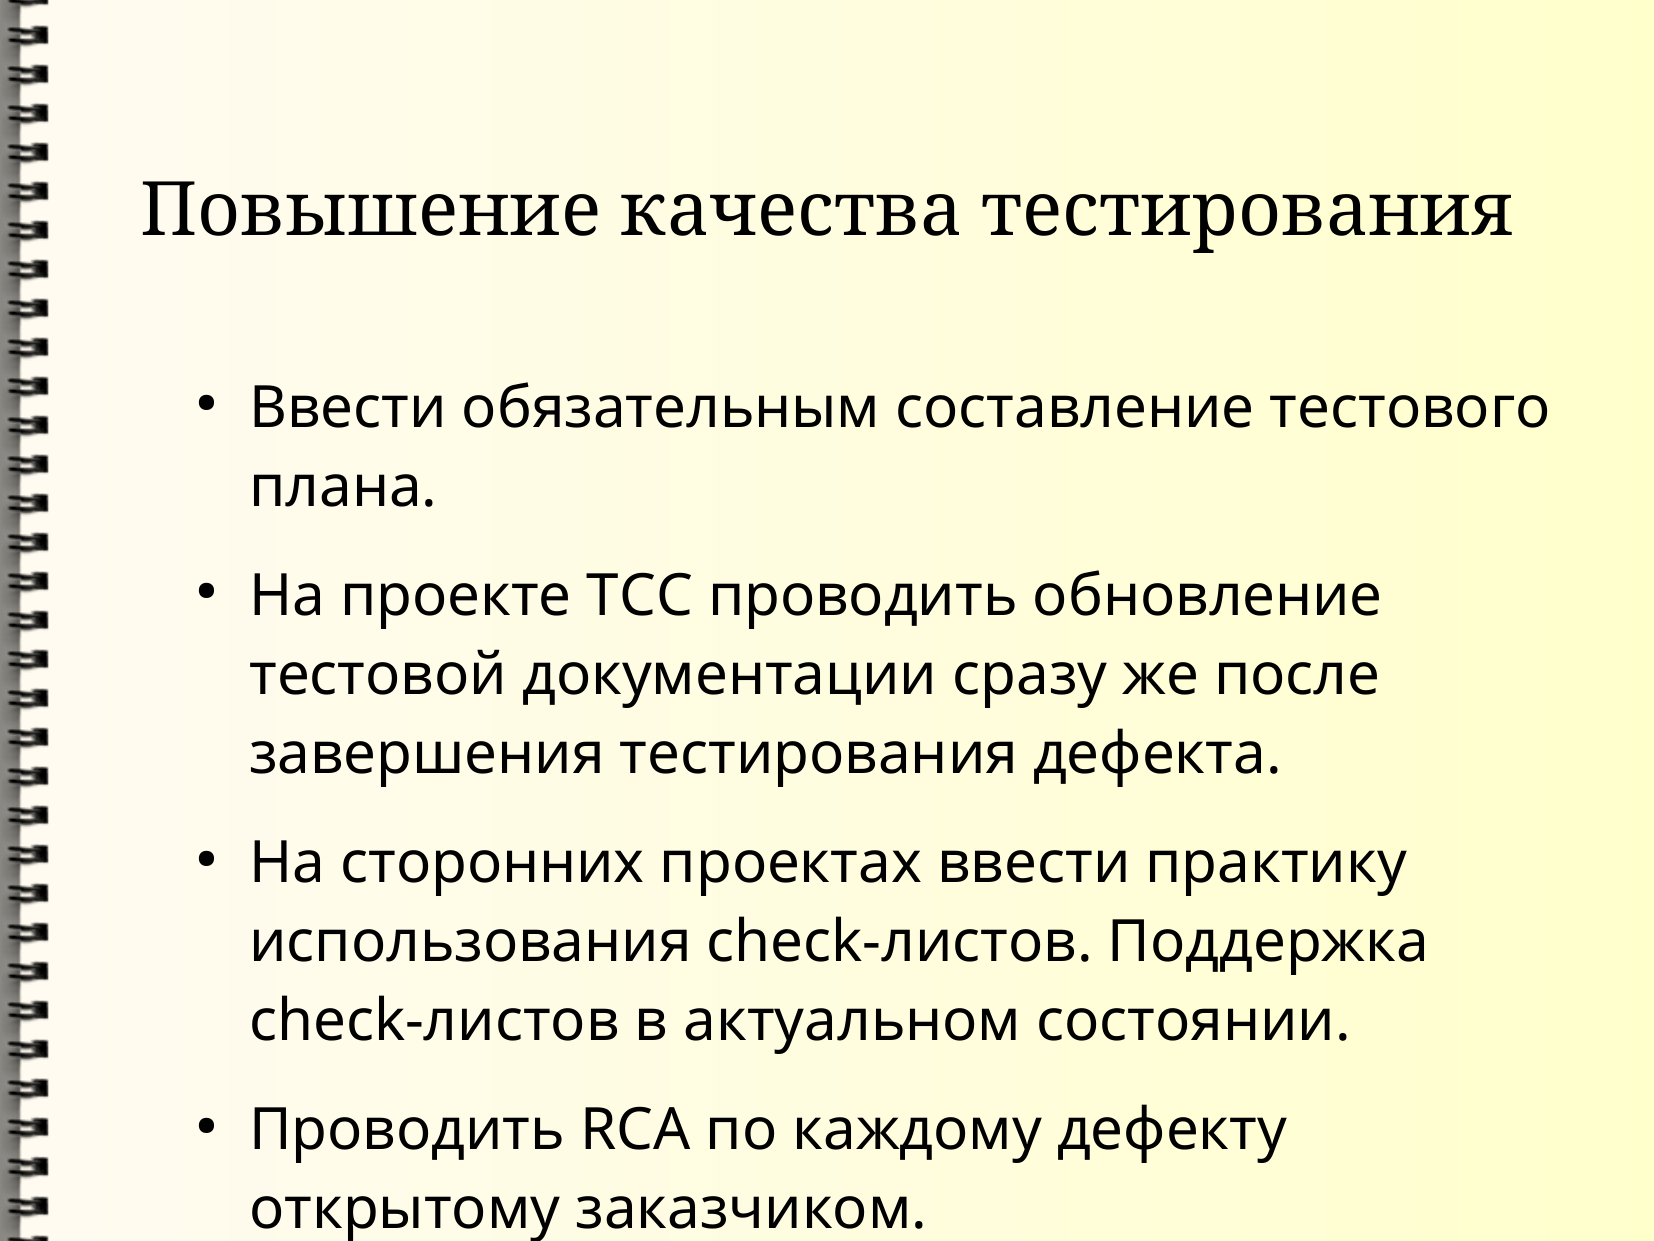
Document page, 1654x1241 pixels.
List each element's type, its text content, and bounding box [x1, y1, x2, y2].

title Повышение качества тестирования [121, 102, 1534, 311]
picture [0, 0, 348, 1241]
list Ввести обязательным составление тестового плана. На проекте ТСС проводить обновление тестовой документации сразу же после завершения тестирования дефекта. На сторонних проектах ввести практику использования check-листов. Поддержка check-листов в актуальном состоянии. Проводить RCA по каждому дефекту открытому заказчиком. [178, 364, 1570, 1157]
